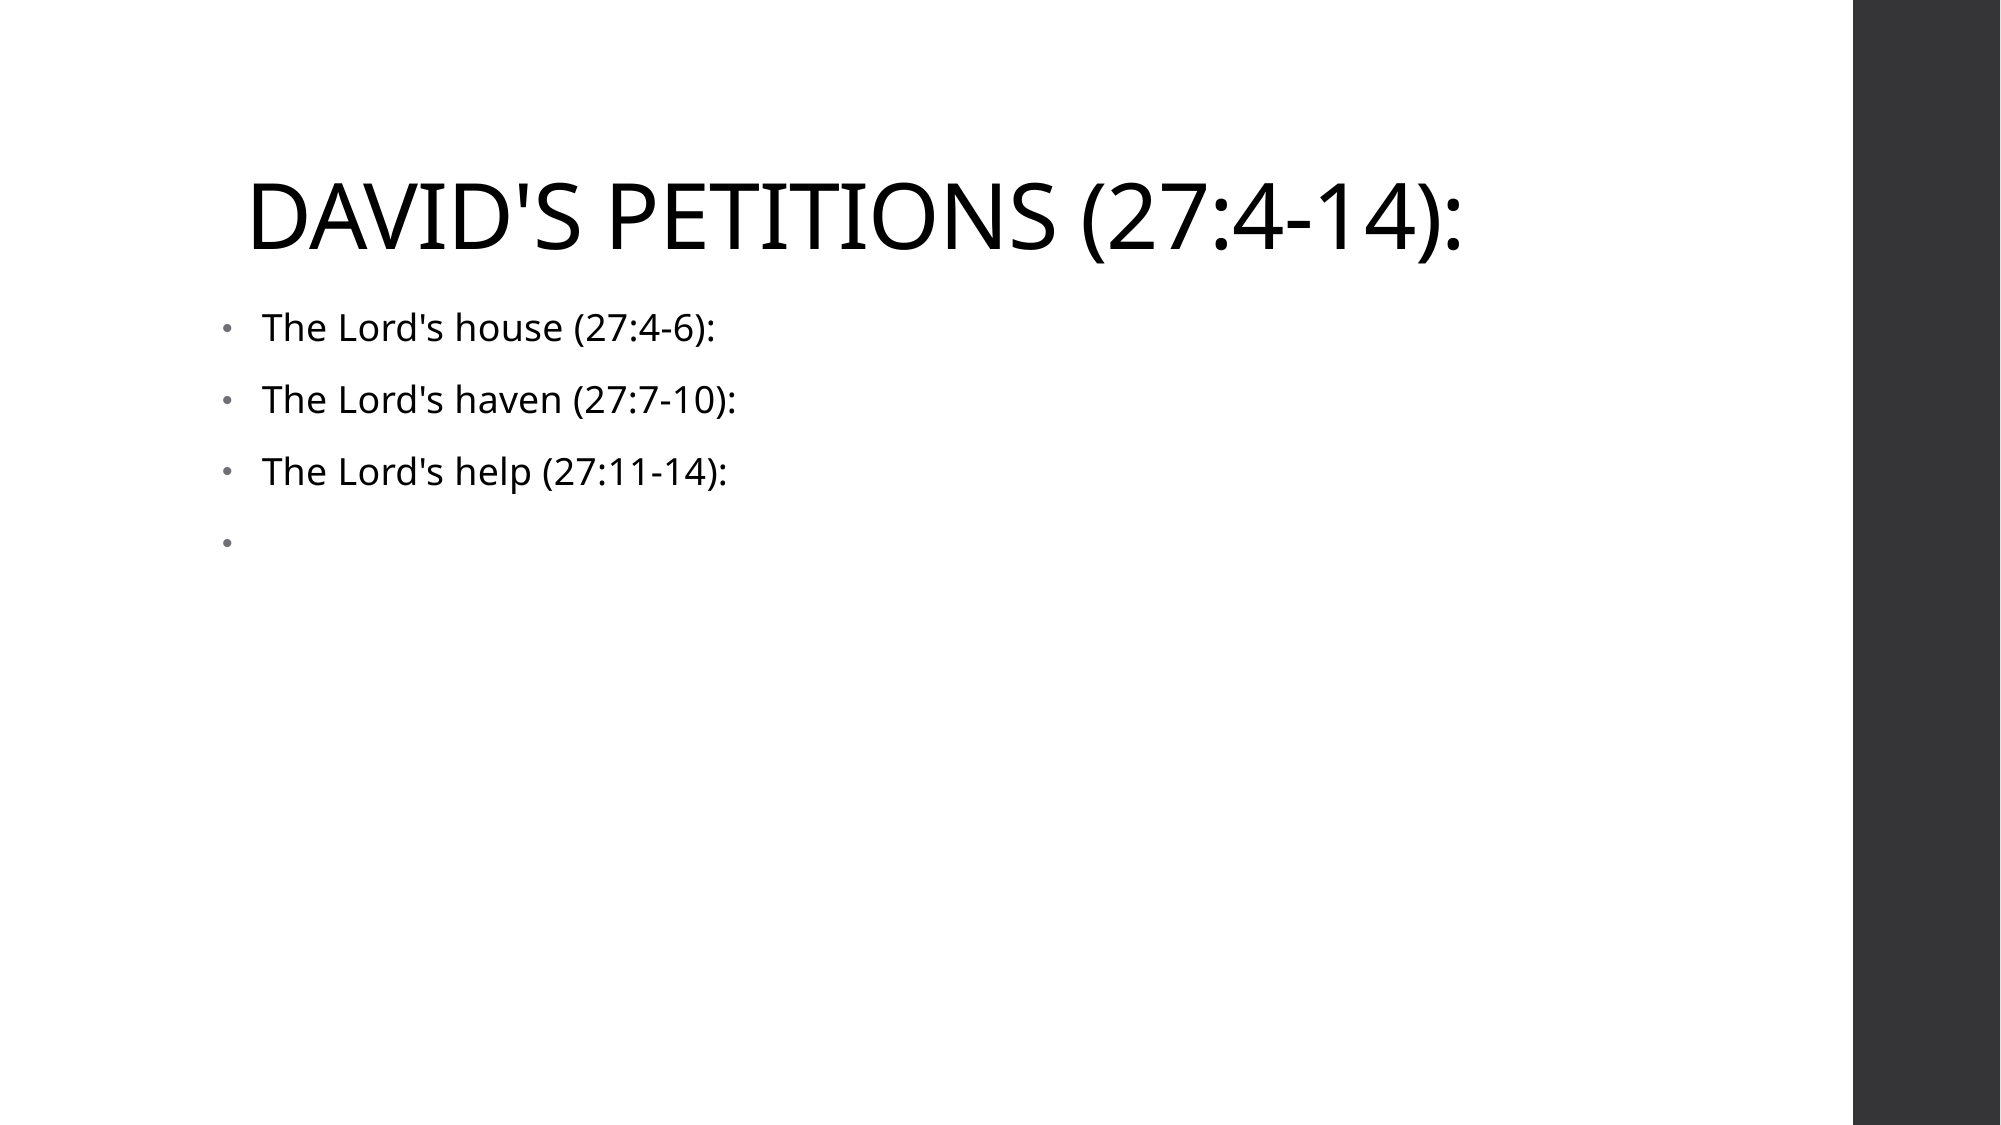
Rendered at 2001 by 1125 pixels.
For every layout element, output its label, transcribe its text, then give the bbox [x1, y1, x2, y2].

list The Lord's house (27:4-6): The Lord's haven (27:7-10): The Lord's help (27:11-14): [206, 299, 1617, 1014]
title DAVID'S PETITIONS (27:4-14): [206, 60, 1797, 278]
